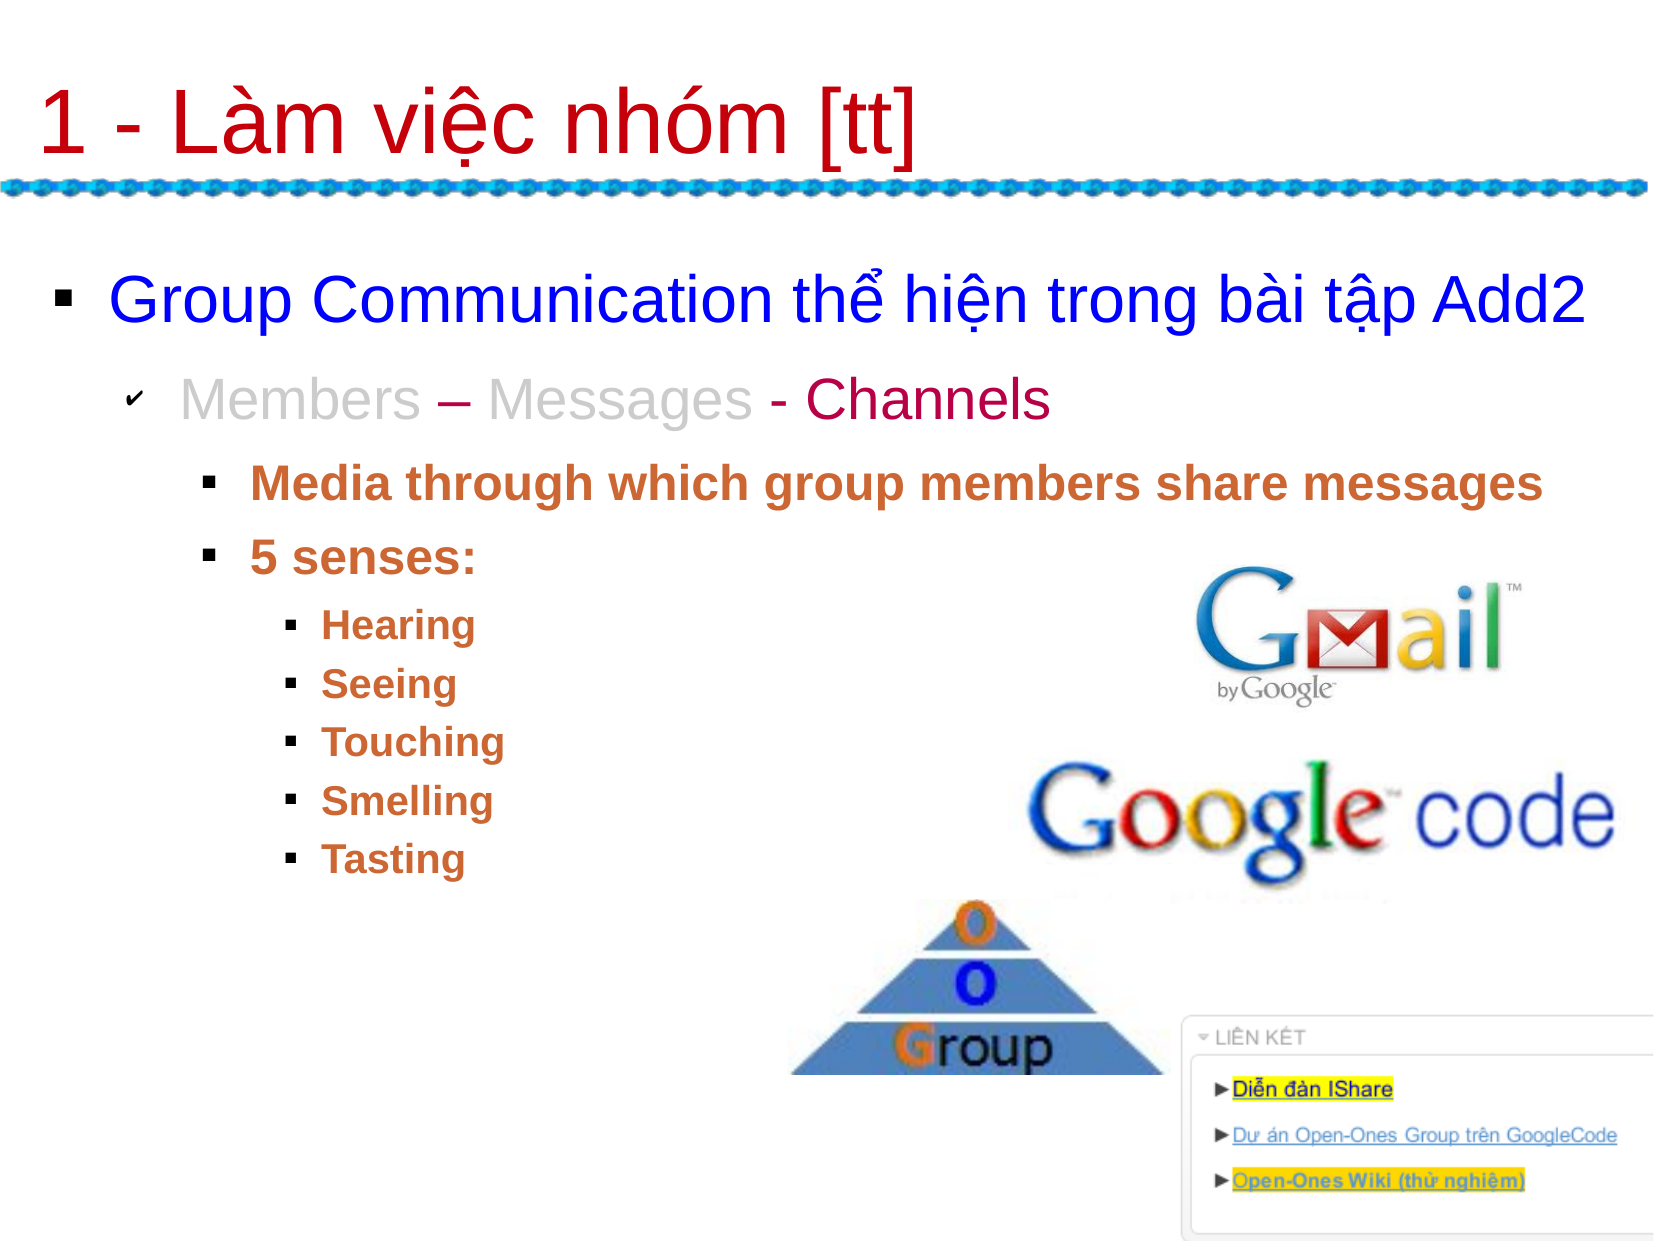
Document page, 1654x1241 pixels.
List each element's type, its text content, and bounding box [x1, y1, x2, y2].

picture [787, 736, 1646, 1075]
picture [0, 178, 37, 199]
picture [1178, 564, 1538, 713]
picture [1178, 1012, 1654, 1241]
list Group Communication thể hiện trong bài tập Add2 Members – Messages - Channels Media through which group members share messages 5 senses: Hearing Seeing Touching Smelling Tasting [37, 262, 1651, 1163]
title 1 - Làm việc nhóm [tt] [37, 37, 1651, 208]
